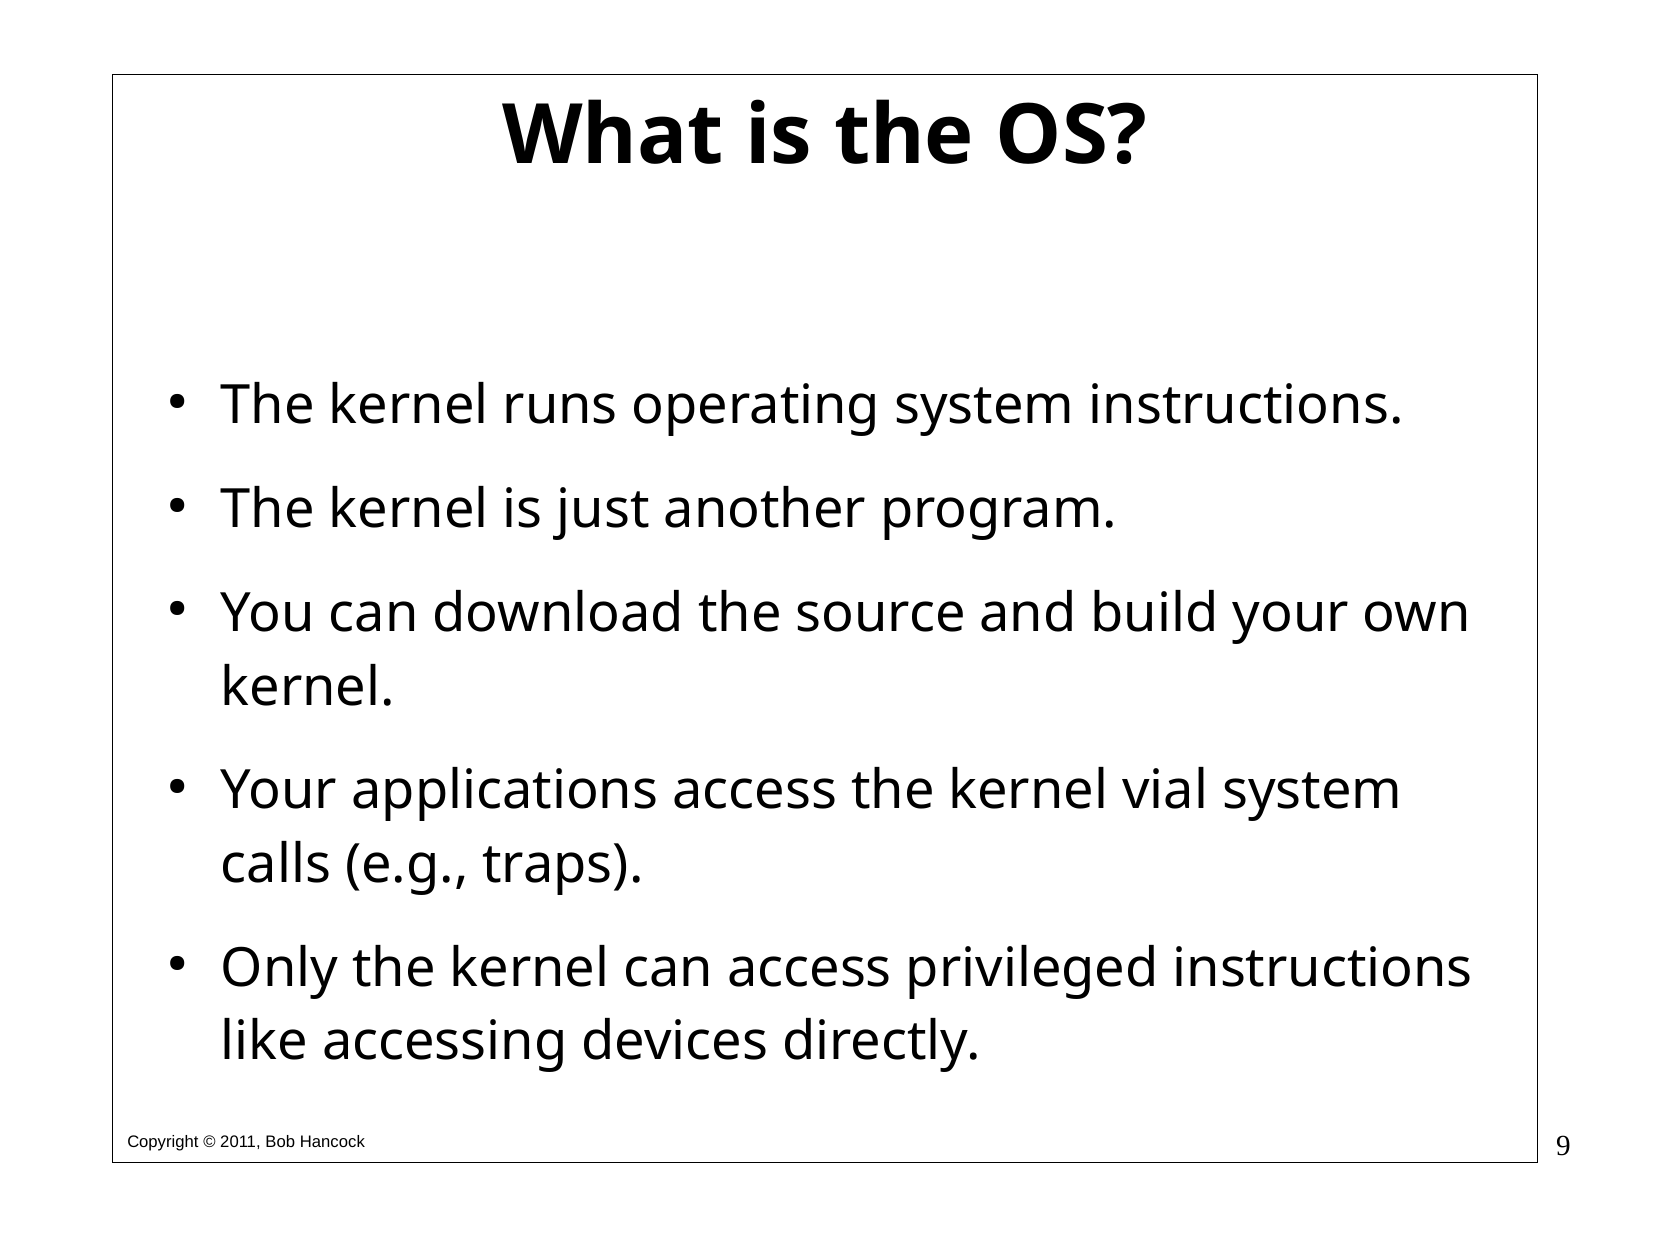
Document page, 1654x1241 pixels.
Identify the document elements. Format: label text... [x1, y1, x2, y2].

text_box Copyright © 2011, Bob Hancock [112, 1125, 381, 1159]
list The kernel runs operating system instructions. The kernel is just another program. You can download the source and build your own kernel. Your applications access the kernel vial system calls (e.g., traps). Only the kernel can access privileged instructions like accessing devices directly. [150, 262, 1501, 1126]
title What is the OS? [112, 75, 1538, 188]
